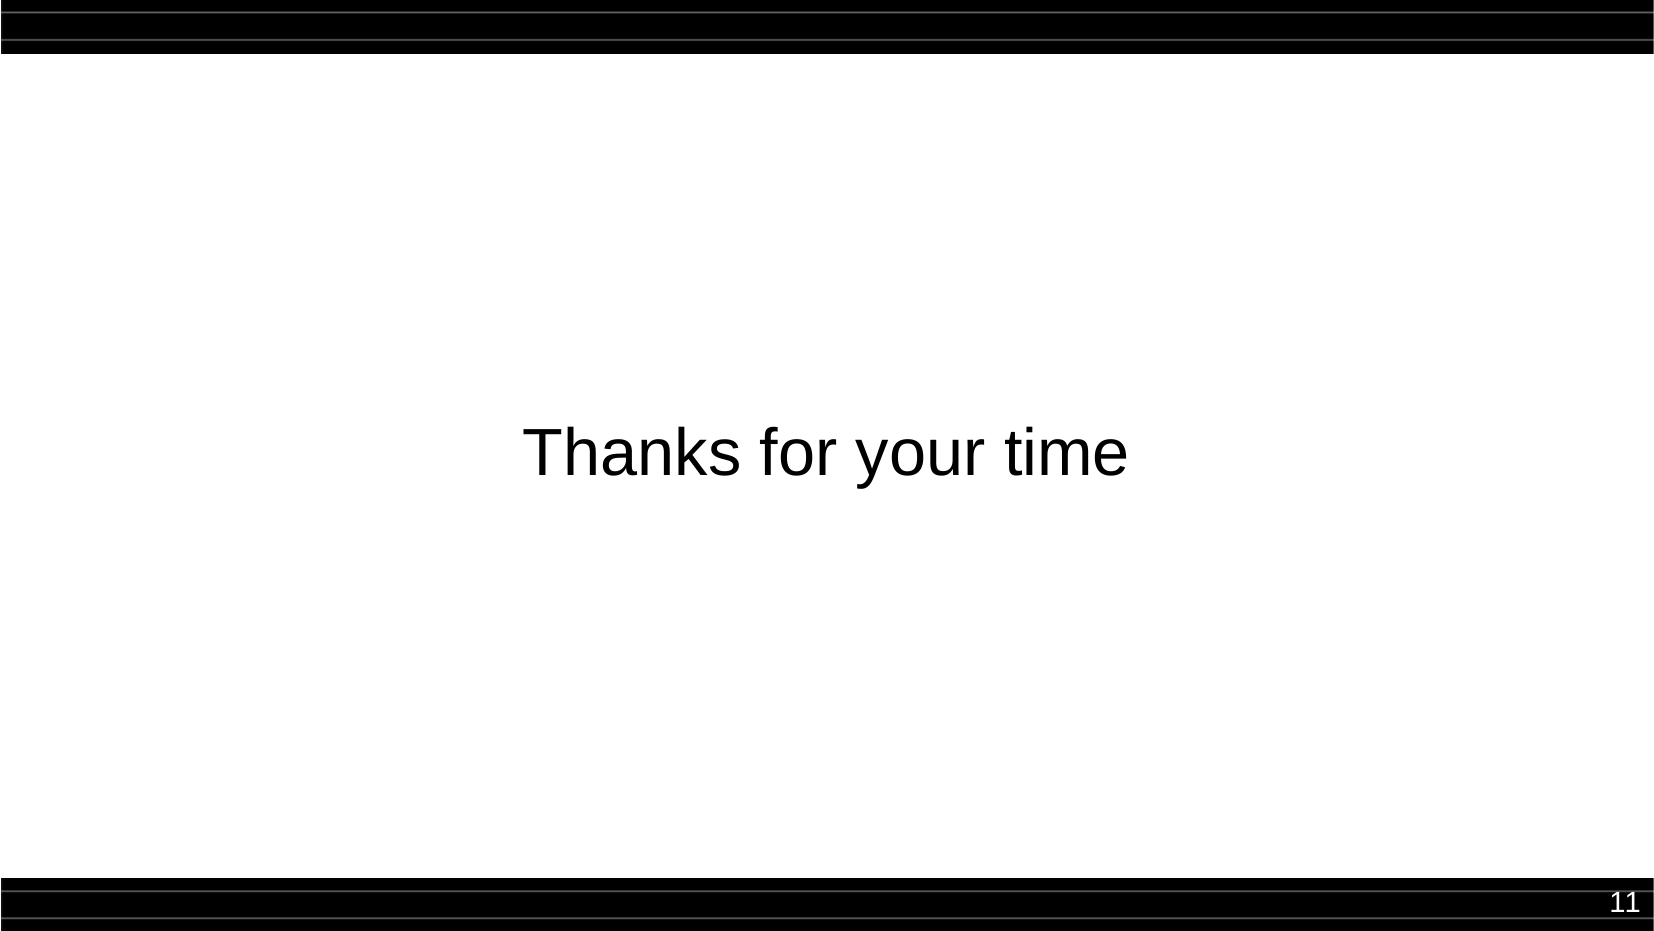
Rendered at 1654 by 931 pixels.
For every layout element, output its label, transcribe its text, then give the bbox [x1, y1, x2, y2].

picture [1, 0, 1654, 54]
subtitle Thanks for your time [82, 92, 1571, 813]
picture [1, 878, 1654, 931]
